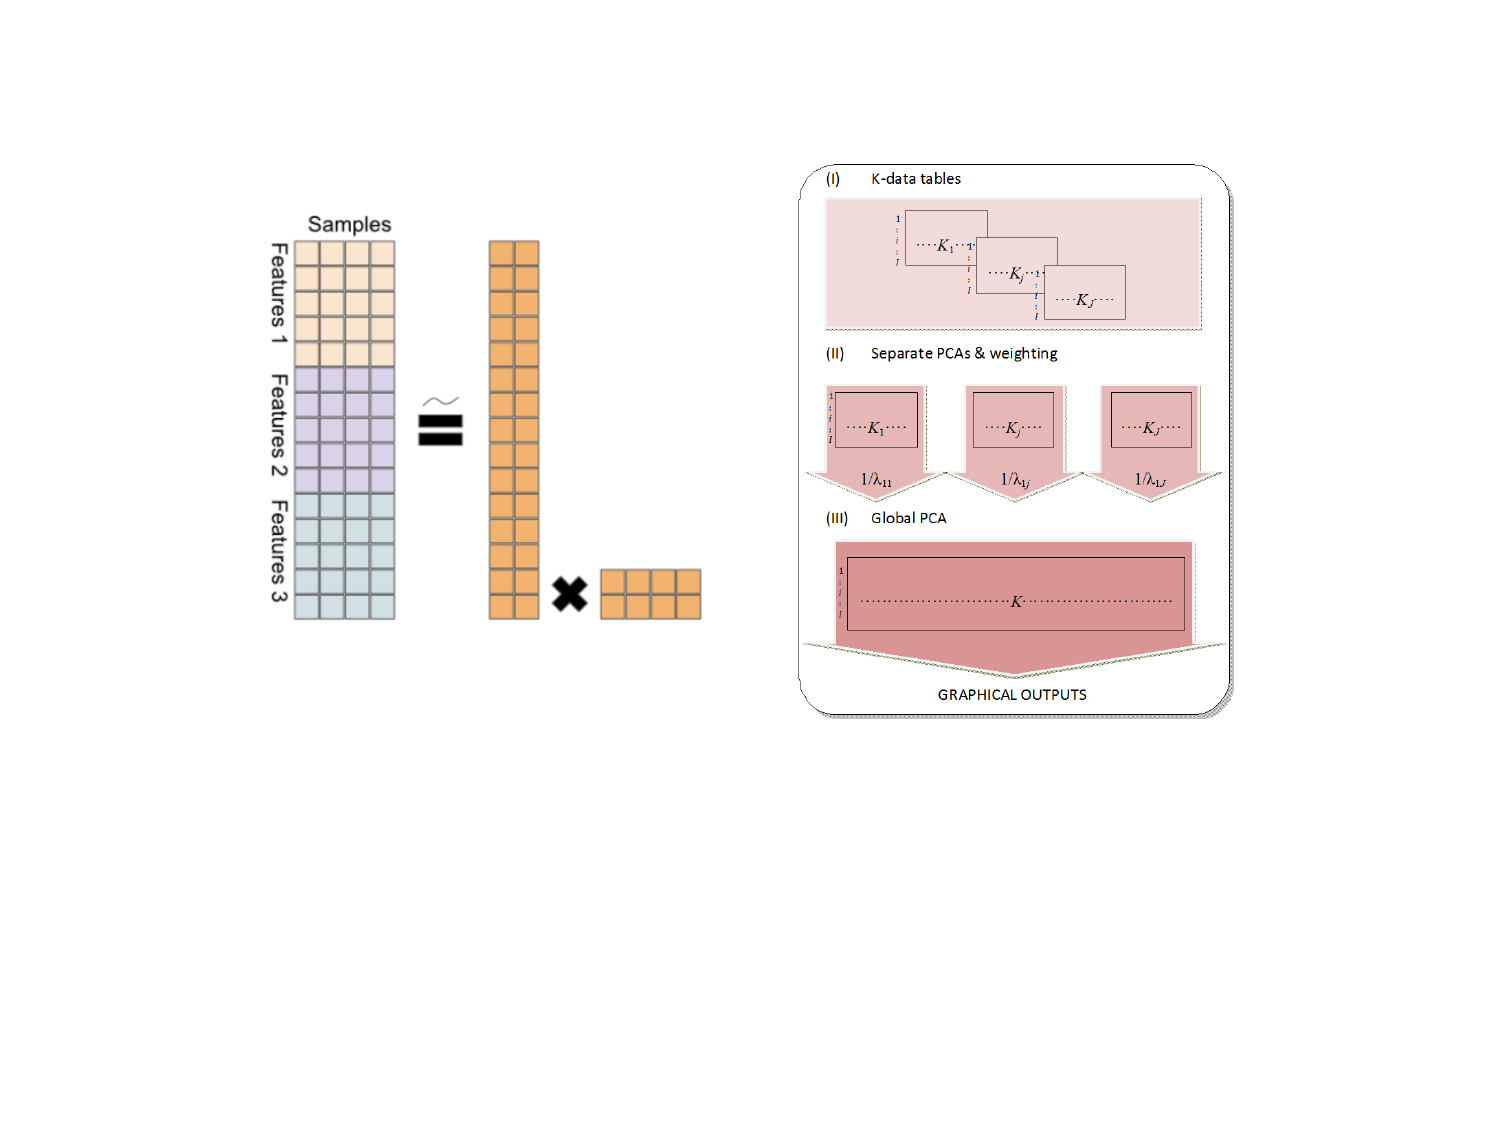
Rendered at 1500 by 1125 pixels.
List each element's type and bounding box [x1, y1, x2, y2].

picture [795, 164, 1234, 719]
picture [226, 209, 721, 627]
